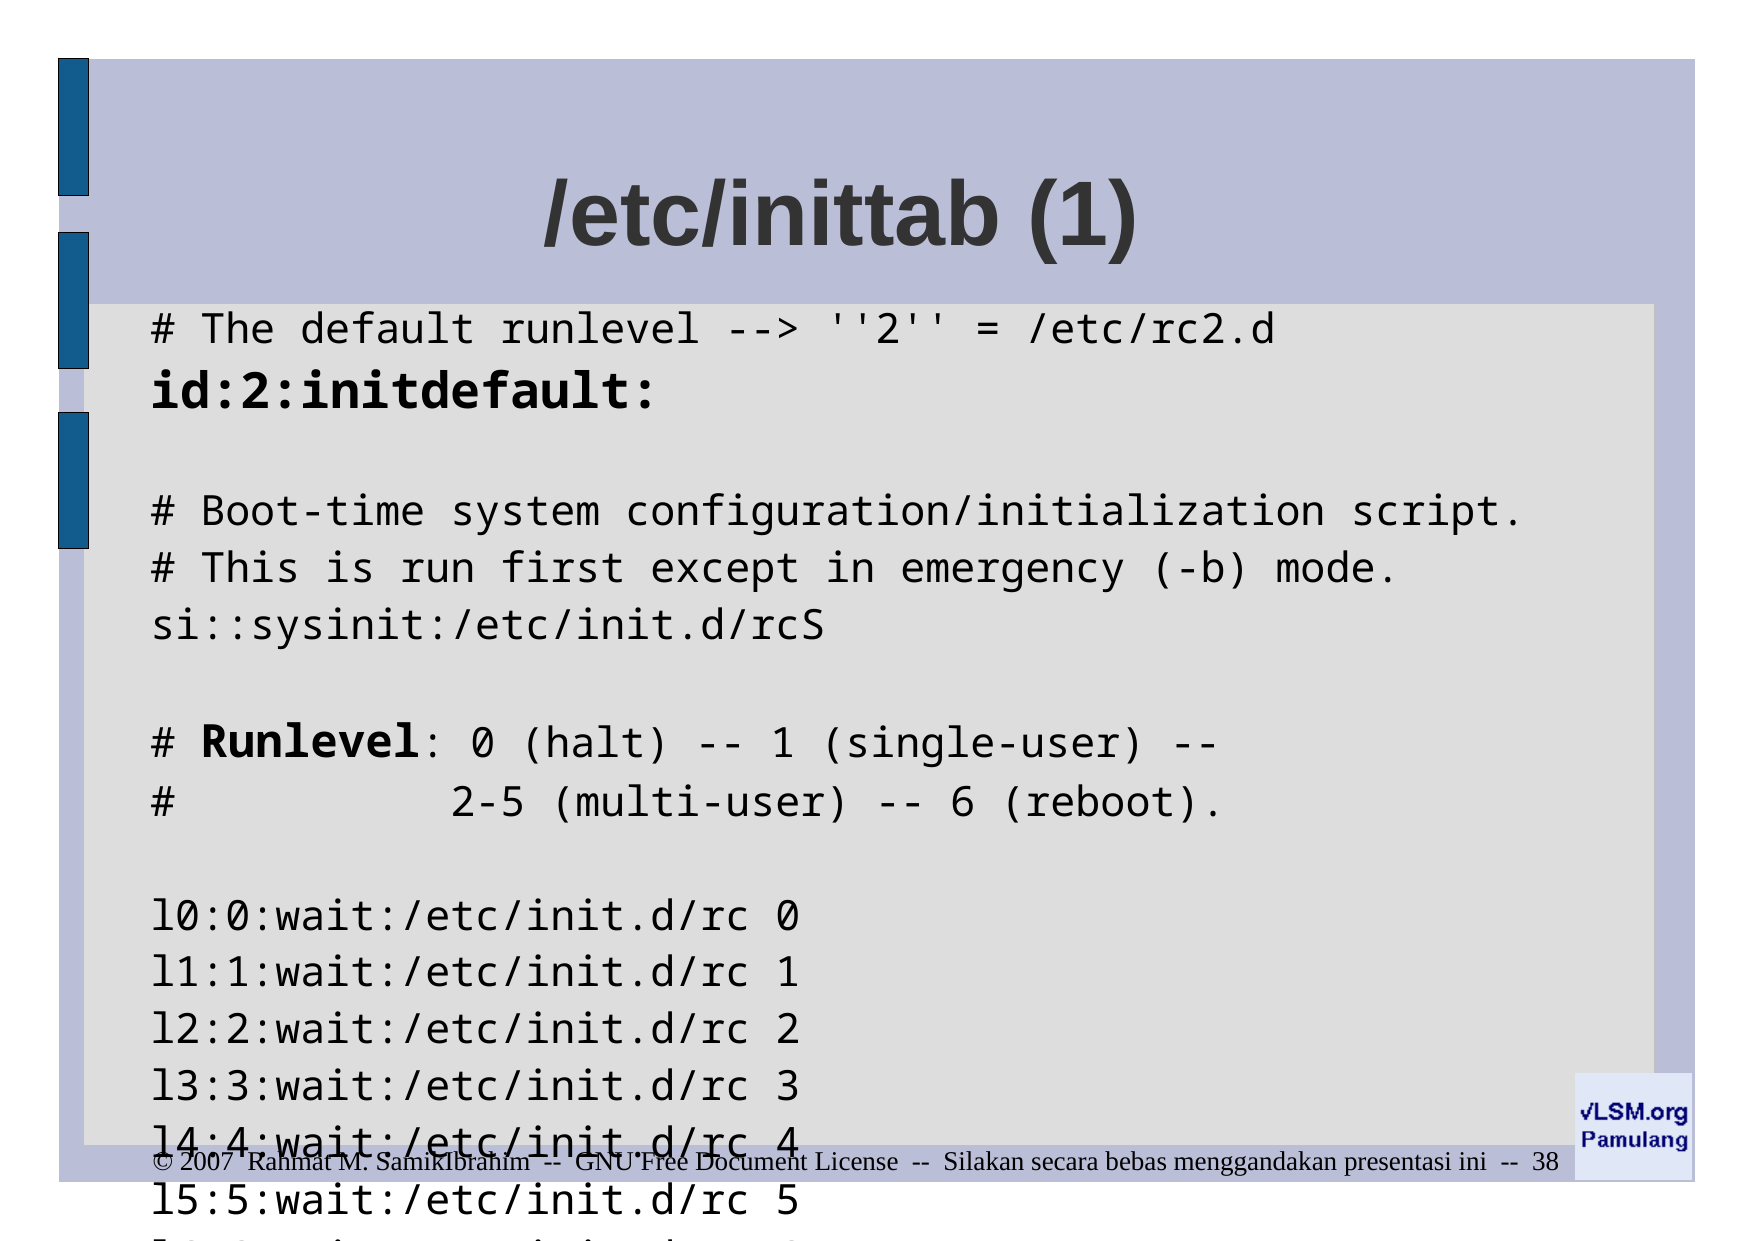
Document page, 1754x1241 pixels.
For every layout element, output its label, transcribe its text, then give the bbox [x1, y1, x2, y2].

list # The default runlevel --> ''2'' = /etc/rc2.d id:2:initdefault: # Boot-time system configuration/initialization script. # This is run first except in emergency (-b) mode. si::sysinit:/etc/init.d/rcS # Runlevel: 0 (halt) -- 1 (single-user) -- # 2-5 (multi-user) -- 6 (reboot). l0:0:wait:/etc/init.d/rc 0 l1:1:wait:/etc/init.d/rc 1 l2:2:wait:/etc/init.d/rc 2 l3:3:wait:/etc/init.d/rc 3 l4:4:wait:/etc/init.d/rc 4 l5:5:wait:/etc/init.d/rc 5 l6:6:wait:/etc/init.d/rc 6 [132, 298, 1535, 1182]
title /etc/inittab (1) [140, 126, 1544, 301]
picture [1575, 1073, 1692, 1180]
